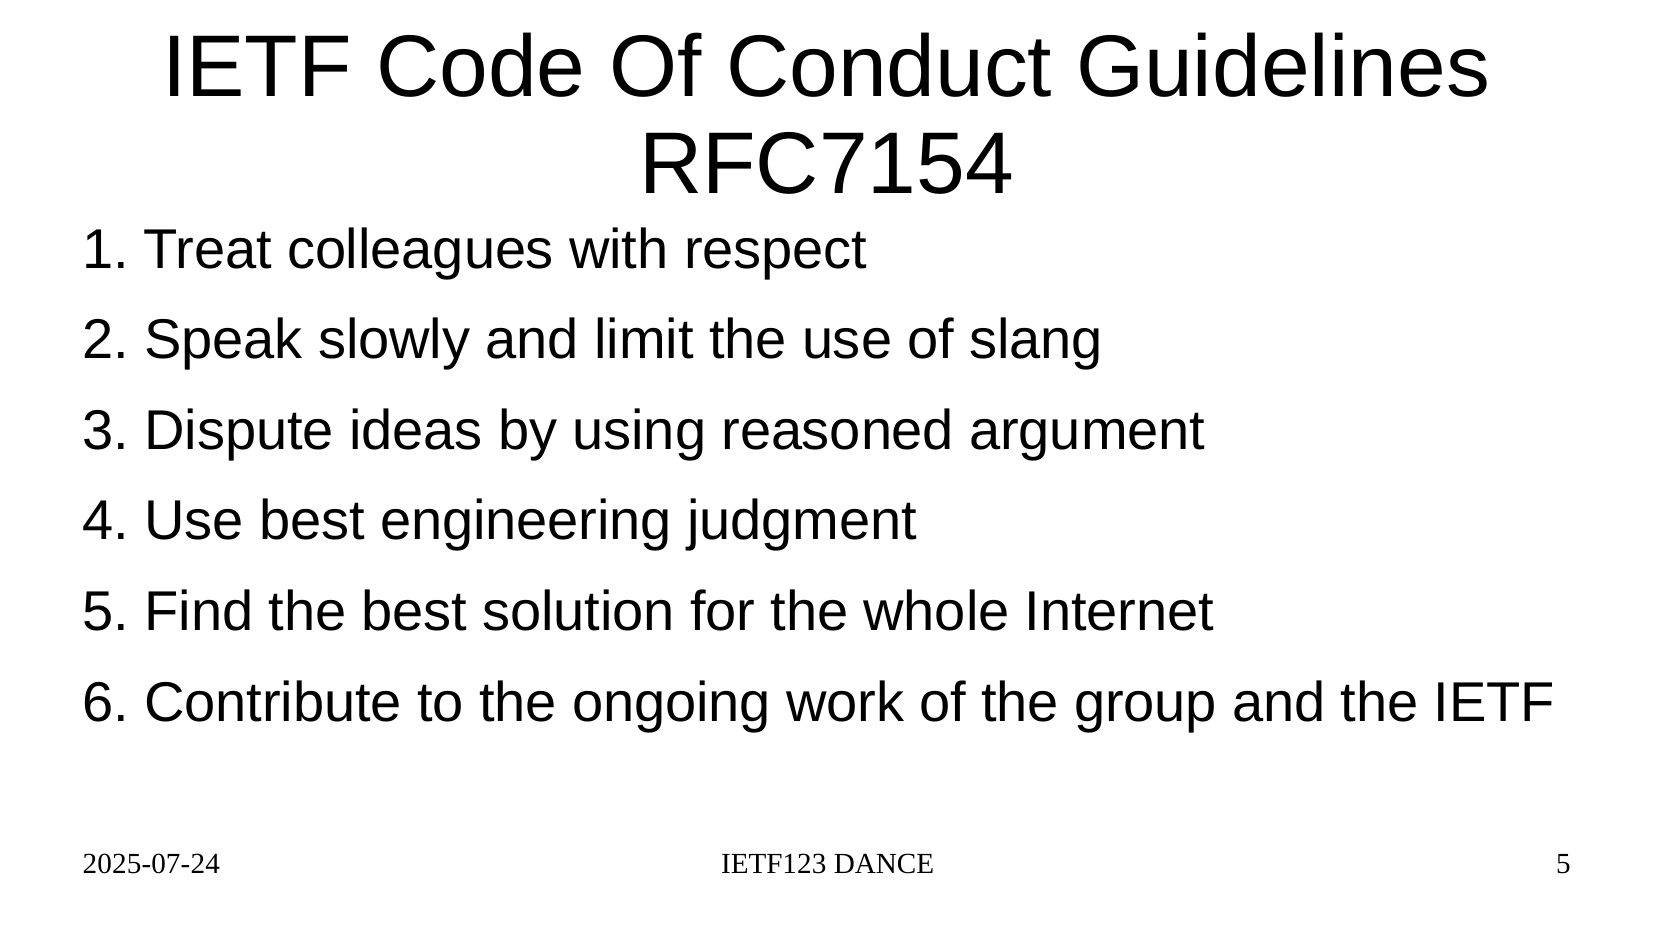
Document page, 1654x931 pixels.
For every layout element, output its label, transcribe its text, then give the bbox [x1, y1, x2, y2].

list 1. Treat colleagues with respect 2. Speak slowly and limit the use of slang 3. Dispute ideas by using reasoned argument 4. Use best engineering judgment 5. Find the best solution for the whole Internet 6. Contribute to the ongoing work of the group and the IETF [82, 217, 1571, 758]
title IETF Code Of Conduct Guidelines RFC7154 [82, 16, 1571, 213]
